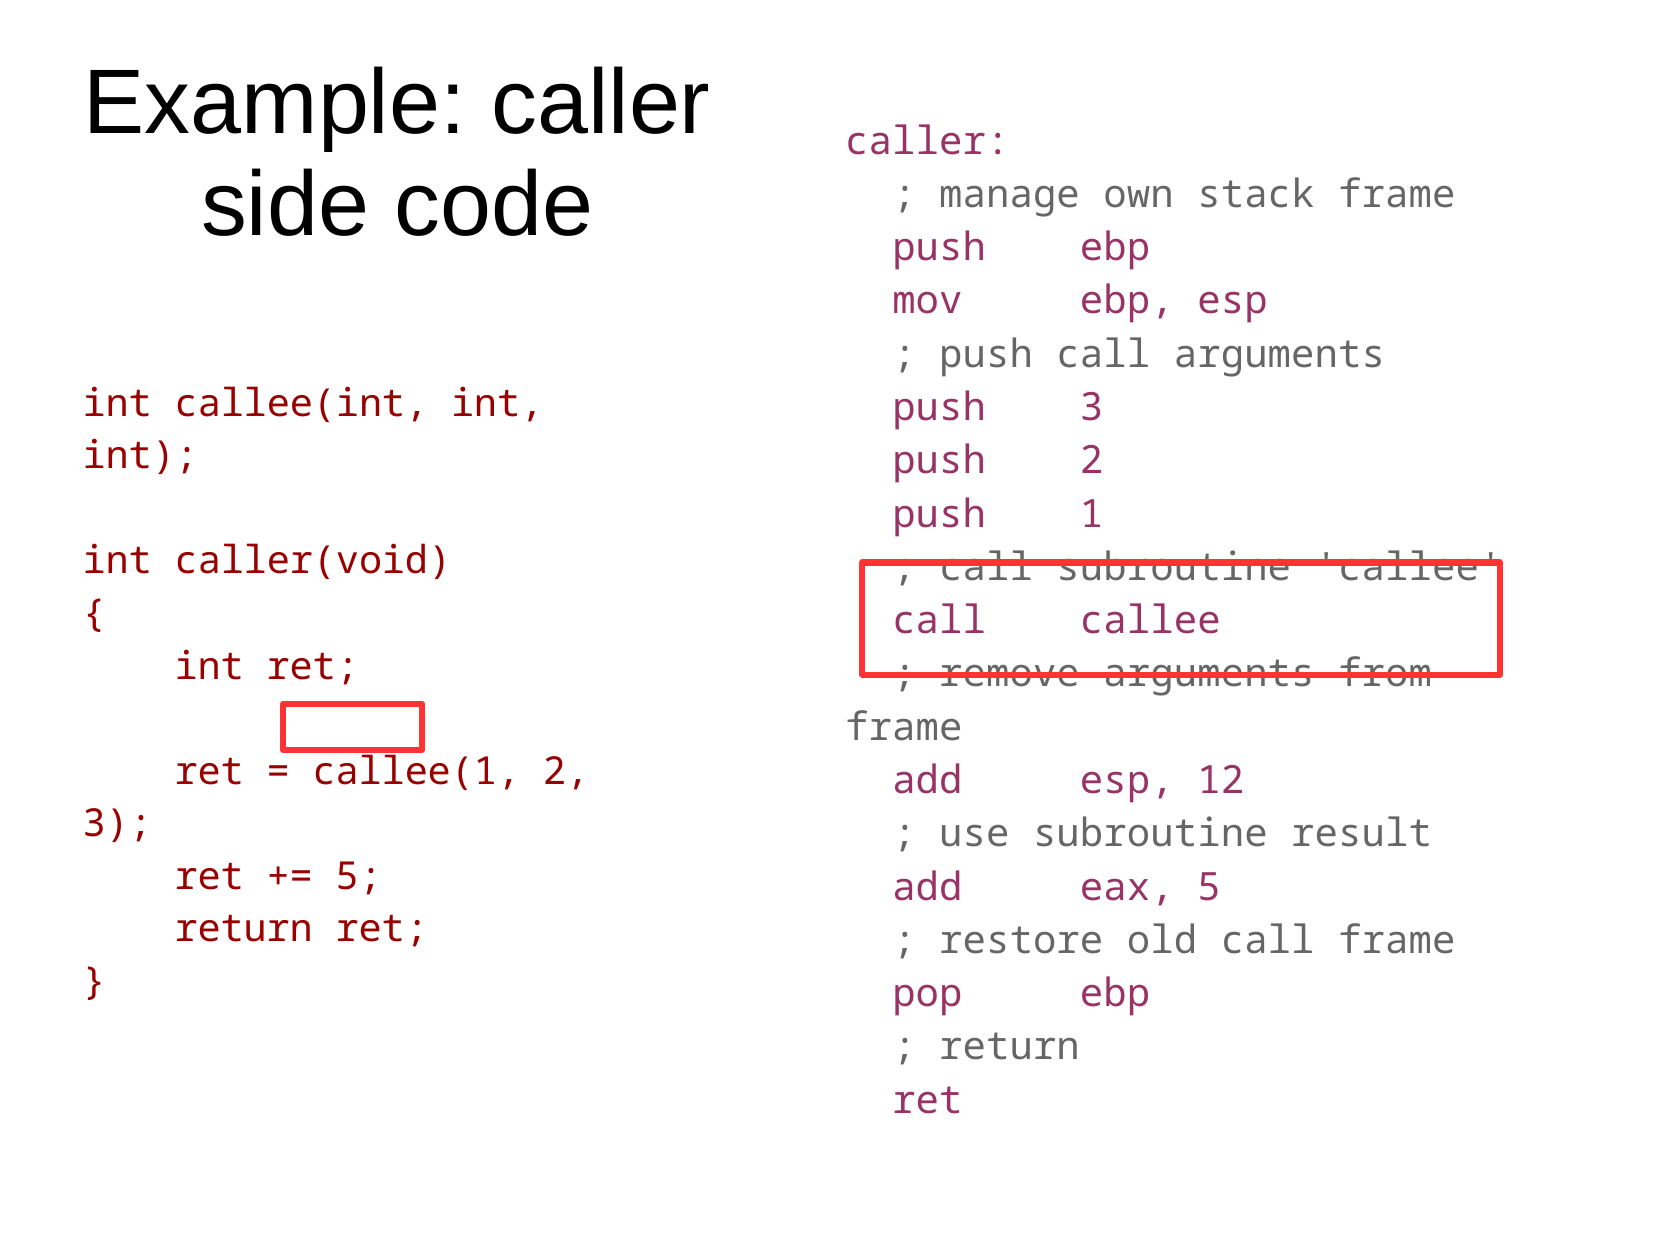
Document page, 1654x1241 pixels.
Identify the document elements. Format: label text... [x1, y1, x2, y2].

list caller: ; manage own stack frame push ebp mov ebp, esp ; push call arguments push 3 push 2 push 1 ; call subroutine 'callee' call callee ; remove arguments from frame add esp, 12 ; use subroutine result add eax, 5 ; restore old call frame pop ebp ; return ret [845, 112, 1572, 1126]
title Example: caller side code [82, 49, 713, 257]
list int callee(int, int, int); int caller(void) { int ret; ret = callee(1, 2, 3); ret += 5; return ret; } [82, 375, 638, 1010]
